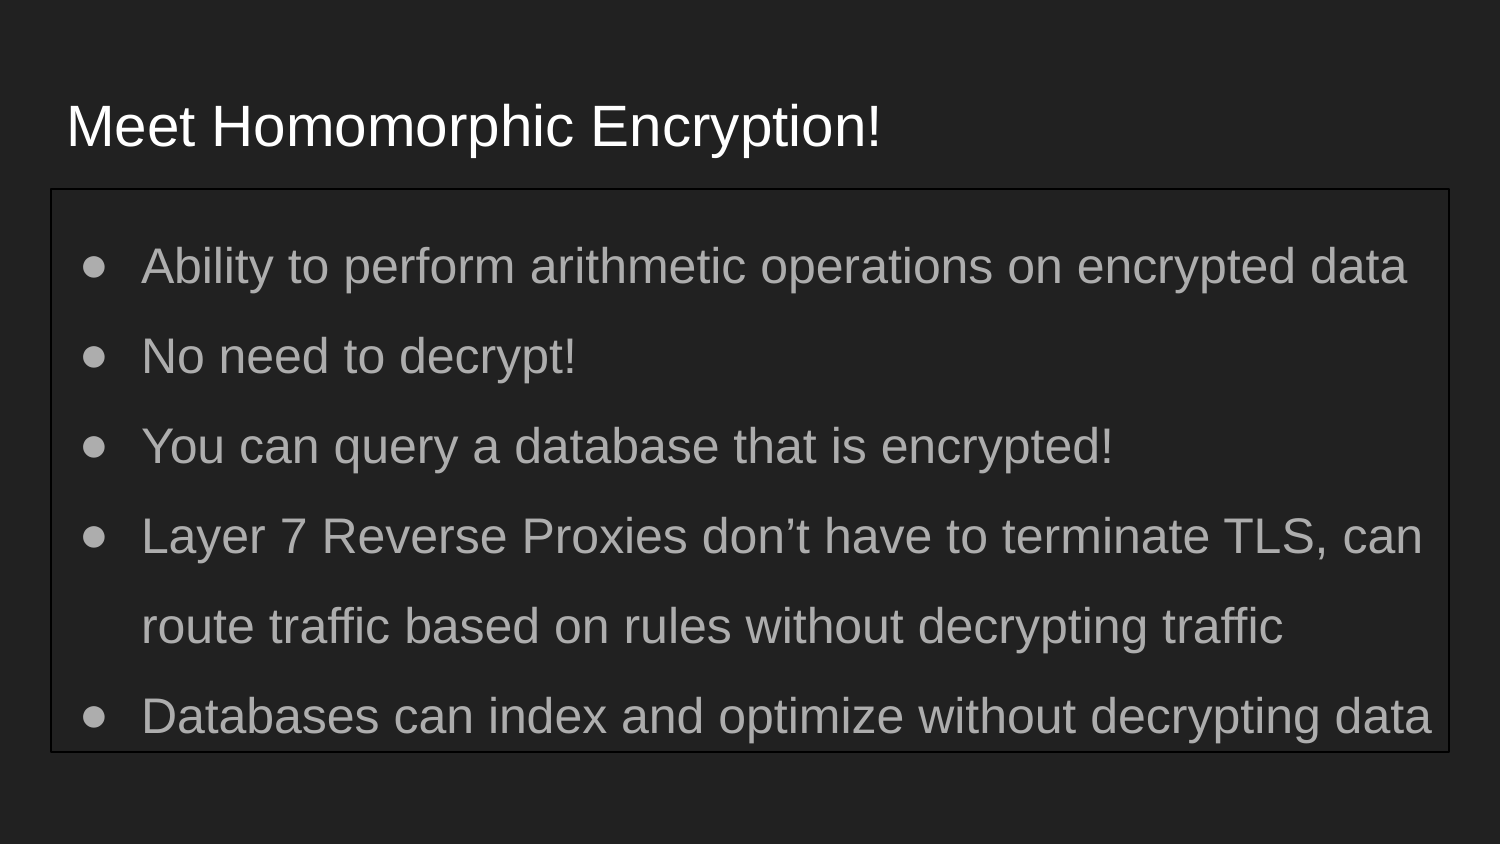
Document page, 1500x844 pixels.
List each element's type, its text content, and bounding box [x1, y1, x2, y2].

list Ability to perform arithmetic operations on encrypted data No need to decrypt! You can query a database that is encrypted! Layer 7 Reverse Proxies don’t have to terminate TLS, can route traffic based on rules without decrypting traffic Databases can index and optimize without decrypting data [51, 189, 1449, 752]
title Meet Homomorphic Encryption! [51, 72, 1449, 167]
